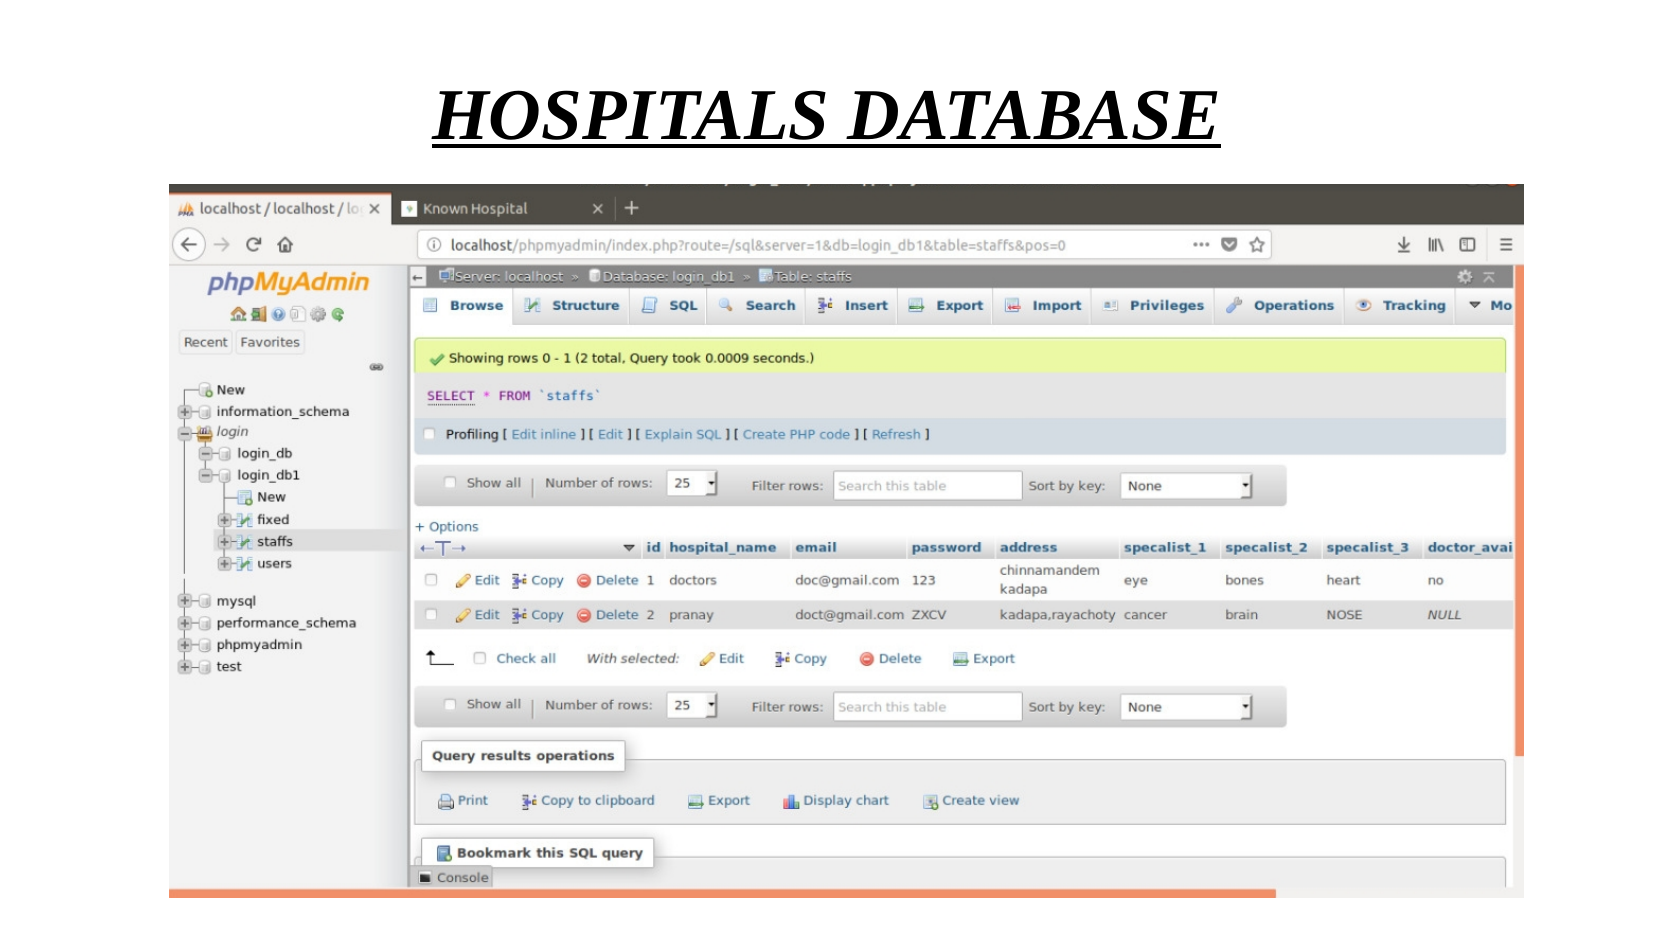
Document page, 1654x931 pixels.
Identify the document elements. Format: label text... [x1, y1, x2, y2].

picture [169, 184, 1524, 898]
title HOSPITALS DATABASE [82, 37, 1571, 193]
